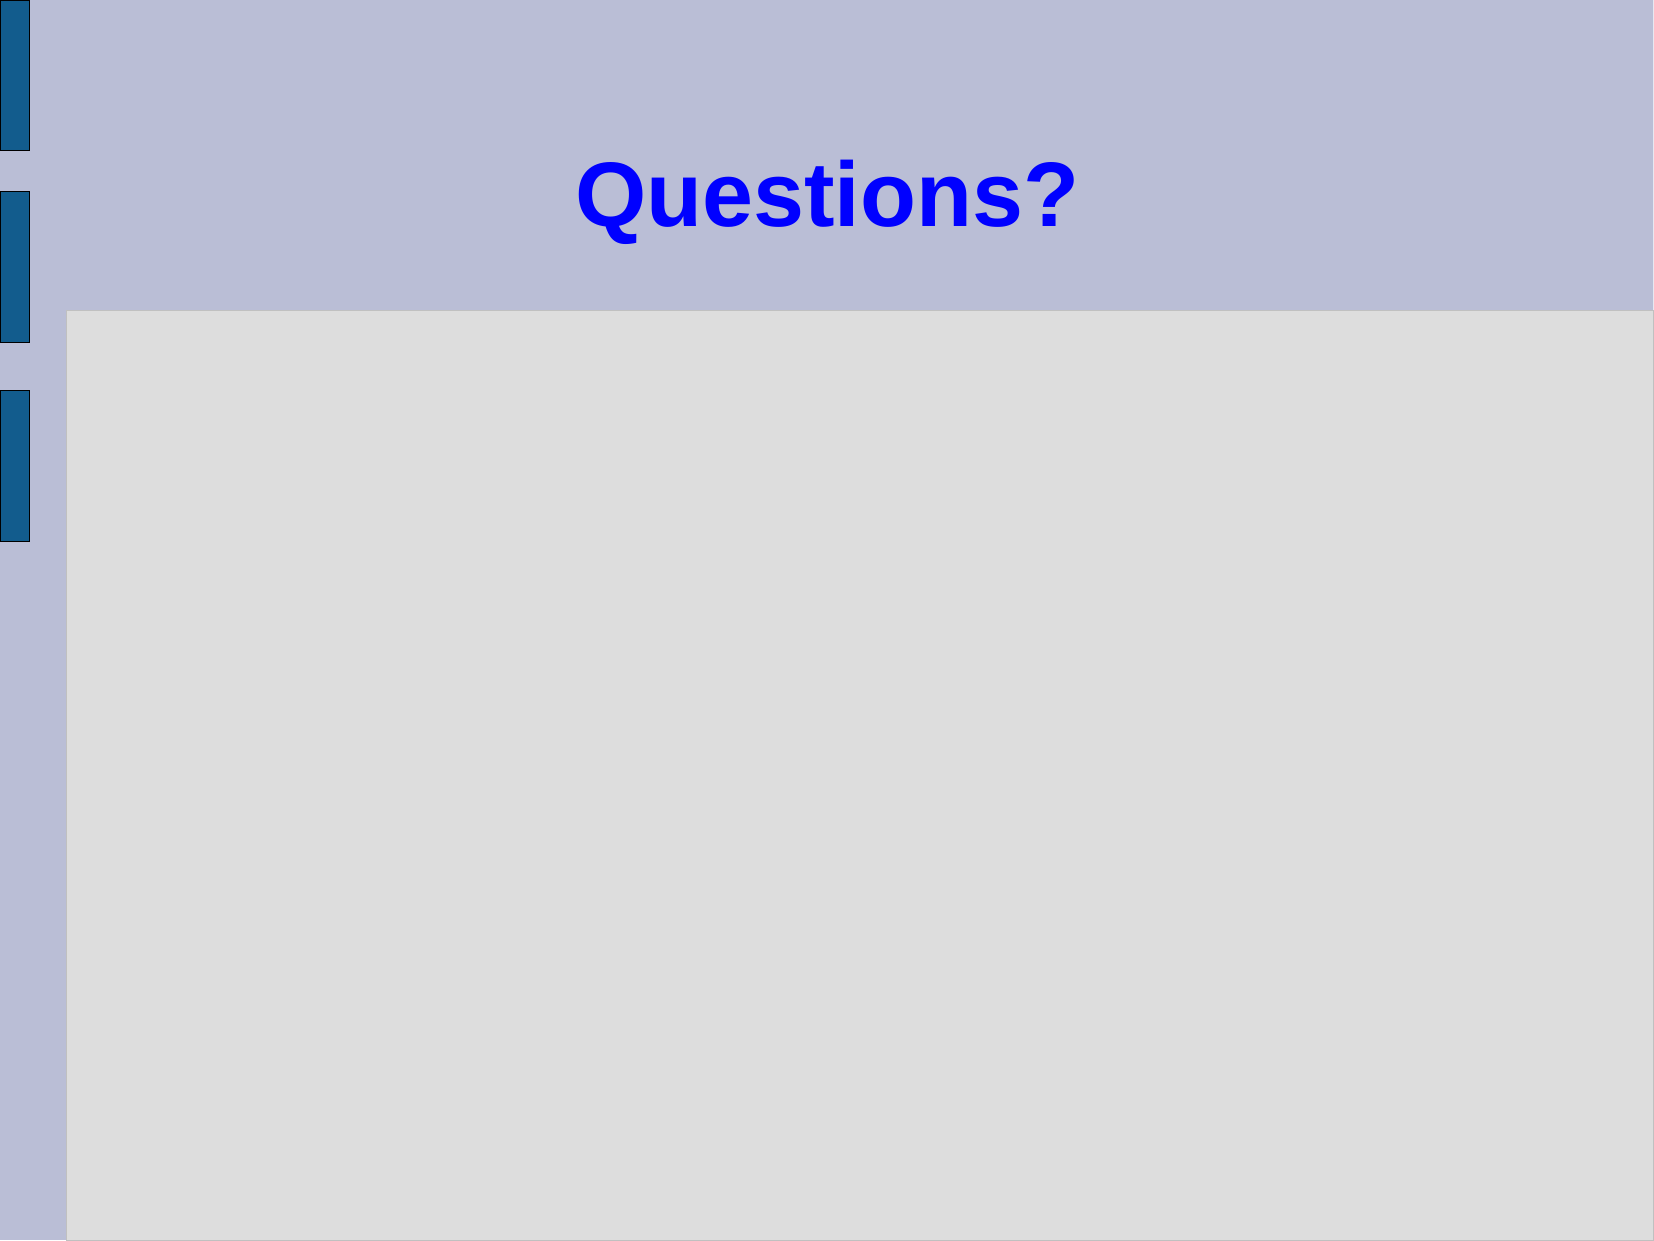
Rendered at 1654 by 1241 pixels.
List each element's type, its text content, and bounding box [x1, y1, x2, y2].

title Questions? [121, 98, 1534, 291]
